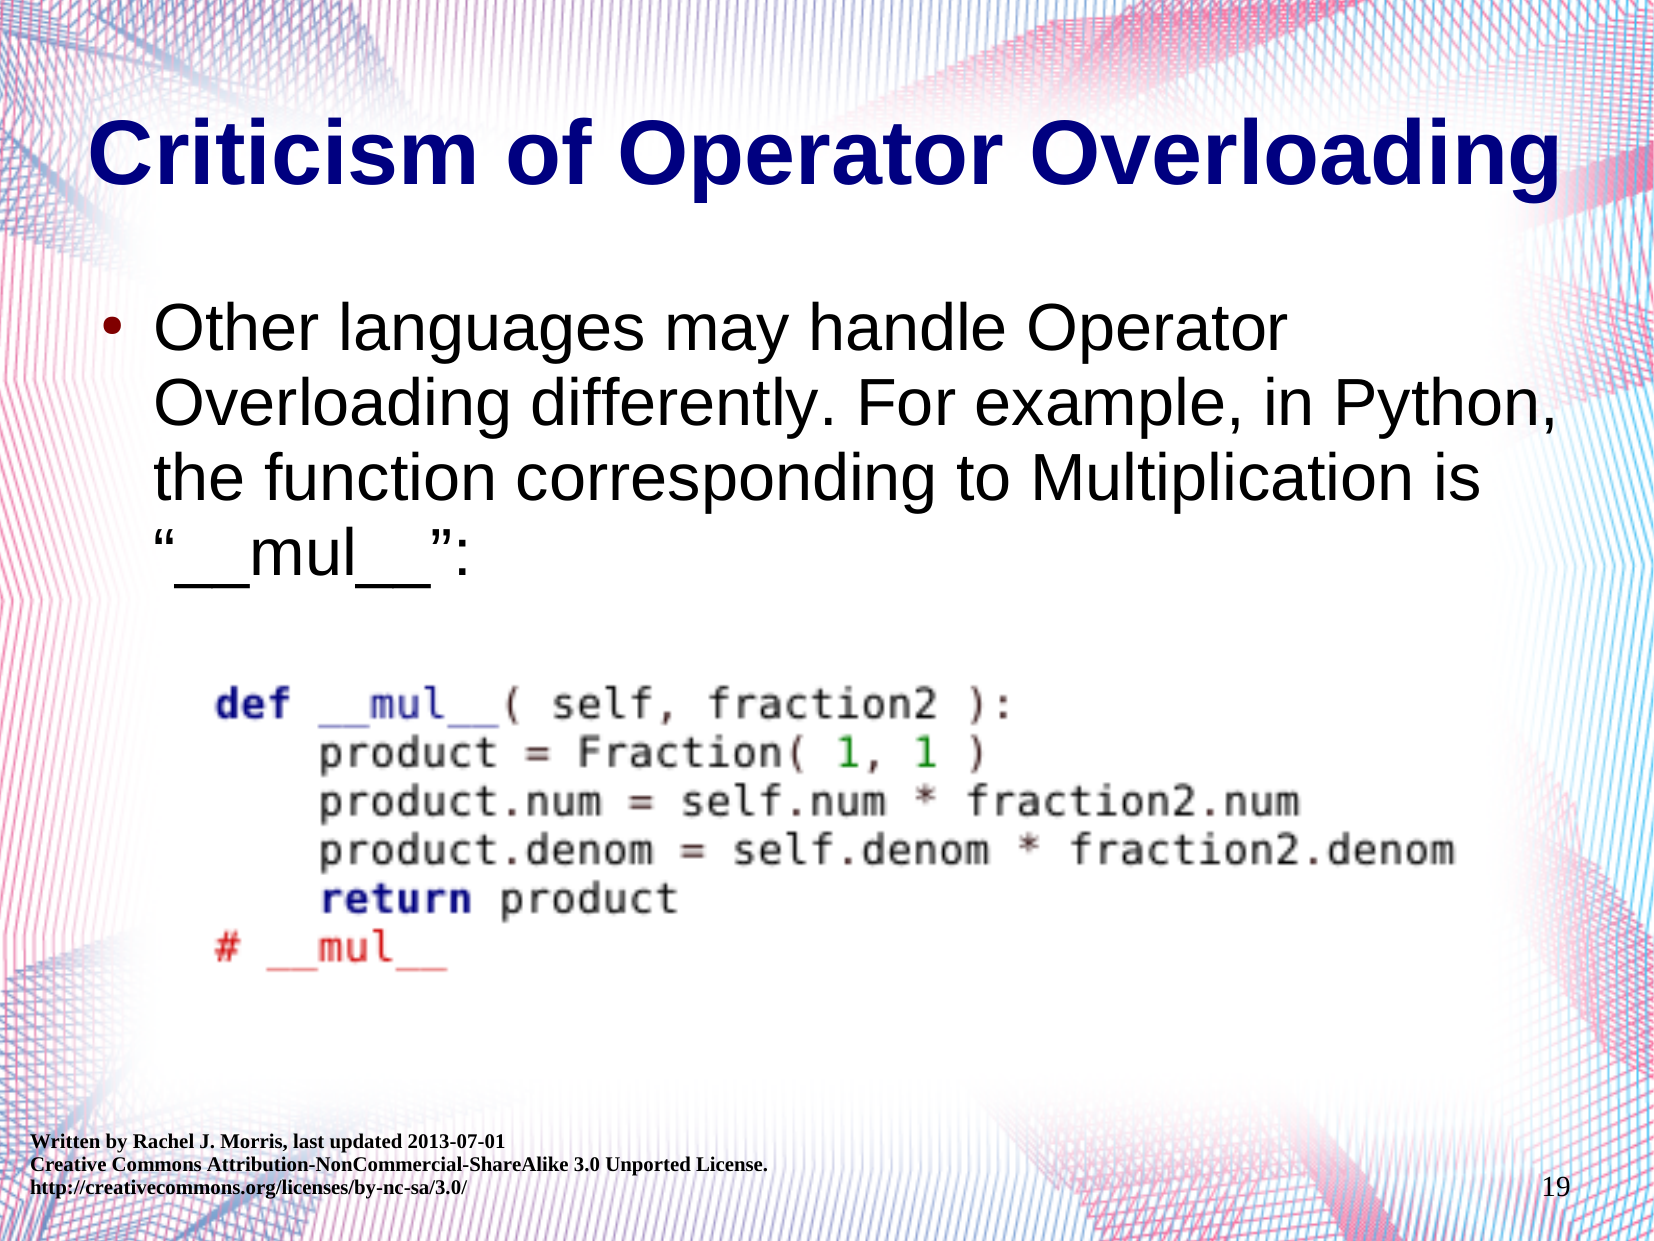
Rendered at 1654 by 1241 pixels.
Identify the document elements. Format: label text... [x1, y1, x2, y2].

list Other languages may handle Operator Overloading differently. For example, in Python, the function corresponding to Multiplication is “__mul__”: [82, 290, 1571, 1010]
picture [0, 0, 1654, 1241]
title Criticism of Operator Overloading [82, 49, 1571, 257]
